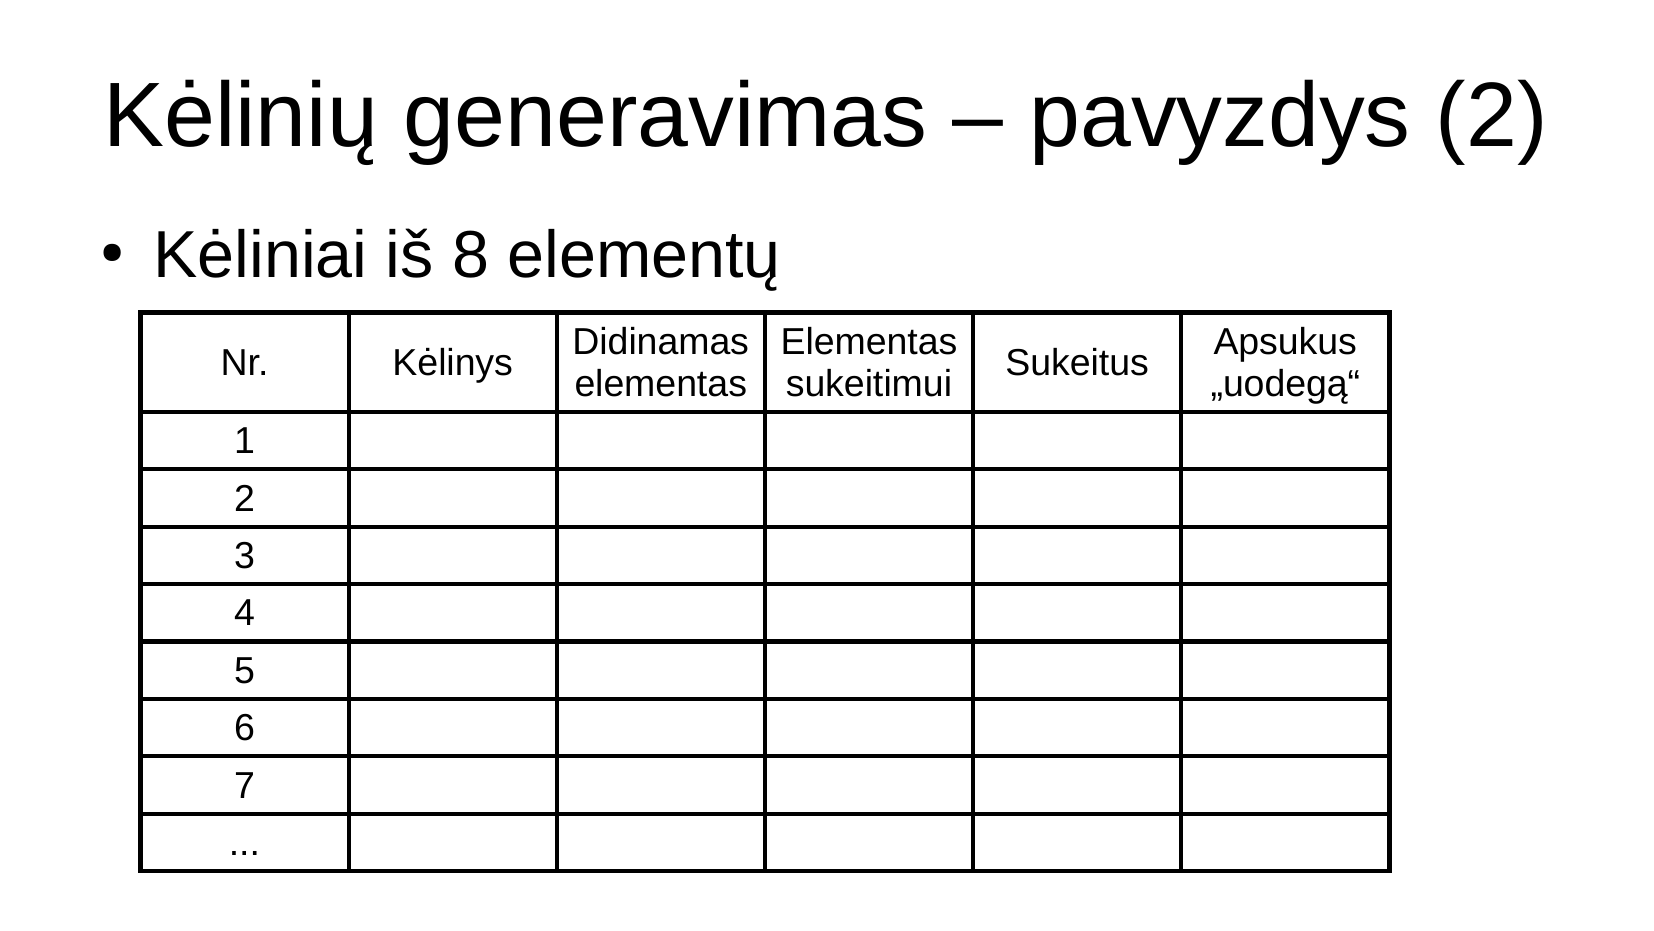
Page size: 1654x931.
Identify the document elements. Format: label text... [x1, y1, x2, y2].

table_cell [767, 471, 971, 525]
table_header Kėlinys [351, 315, 555, 410]
table_cell [1183, 758, 1387, 812]
table_cell [559, 586, 763, 639]
table_cell [767, 701, 971, 754]
table_cell [1183, 701, 1387, 754]
table_cell [559, 701, 763, 754]
table_cell 2 [143, 471, 347, 525]
table_cell 3 [143, 529, 347, 582]
table_cell [1183, 586, 1387, 639]
table_header Nr. [143, 315, 347, 410]
table_cell [975, 471, 1179, 525]
table_cell [559, 529, 763, 582]
table_cell [351, 758, 555, 812]
table_cell [559, 758, 763, 812]
table_cell [1183, 644, 1387, 697]
table_header Didinamas elementas [559, 315, 763, 410]
table_cell 1 [143, 414, 347, 467]
table_cell 4 [143, 586, 347, 639]
table_cell [767, 414, 971, 467]
table_cell [1183, 529, 1387, 582]
table_cell [767, 644, 971, 697]
table_cell 5 [143, 644, 347, 697]
table_cell [767, 816, 971, 869]
table_cell [767, 529, 971, 582]
list Kėliniai iš 8 elementų [82, 217, 1571, 757]
table_header Sukeitus [975, 315, 1179, 410]
table_cell [559, 471, 763, 525]
table_cell [767, 758, 971, 812]
table_cell [559, 816, 763, 869]
table_cell [351, 529, 555, 582]
table_cell [351, 414, 555, 467]
title Kėlinių generavimas – pavyzdys (2) [82, 36, 1571, 193]
table_cell [351, 816, 555, 869]
table_cell [975, 816, 1179, 869]
table_cell [1183, 414, 1387, 467]
table_cell [767, 586, 971, 639]
table_cell [975, 414, 1179, 467]
table_cell [559, 644, 763, 697]
table_header Apsukus „uodegą“ [1183, 315, 1387, 410]
table_cell 7 [143, 758, 347, 812]
table_cell [1183, 816, 1387, 869]
table_cell [351, 471, 555, 525]
table_cell [975, 758, 1179, 812]
table_cell [975, 529, 1179, 582]
table_cell [1183, 471, 1387, 525]
table_cell [975, 701, 1179, 754]
table_header Elementas sukeitimui [767, 315, 971, 410]
table_cell [351, 701, 555, 754]
table_cell [975, 586, 1179, 639]
table_cell [351, 644, 555, 697]
table_cell 6 [143, 701, 347, 754]
table_cell ... [143, 816, 347, 869]
table_cell [975, 644, 1179, 697]
table_cell [351, 586, 555, 639]
table_cell [559, 414, 763, 467]
